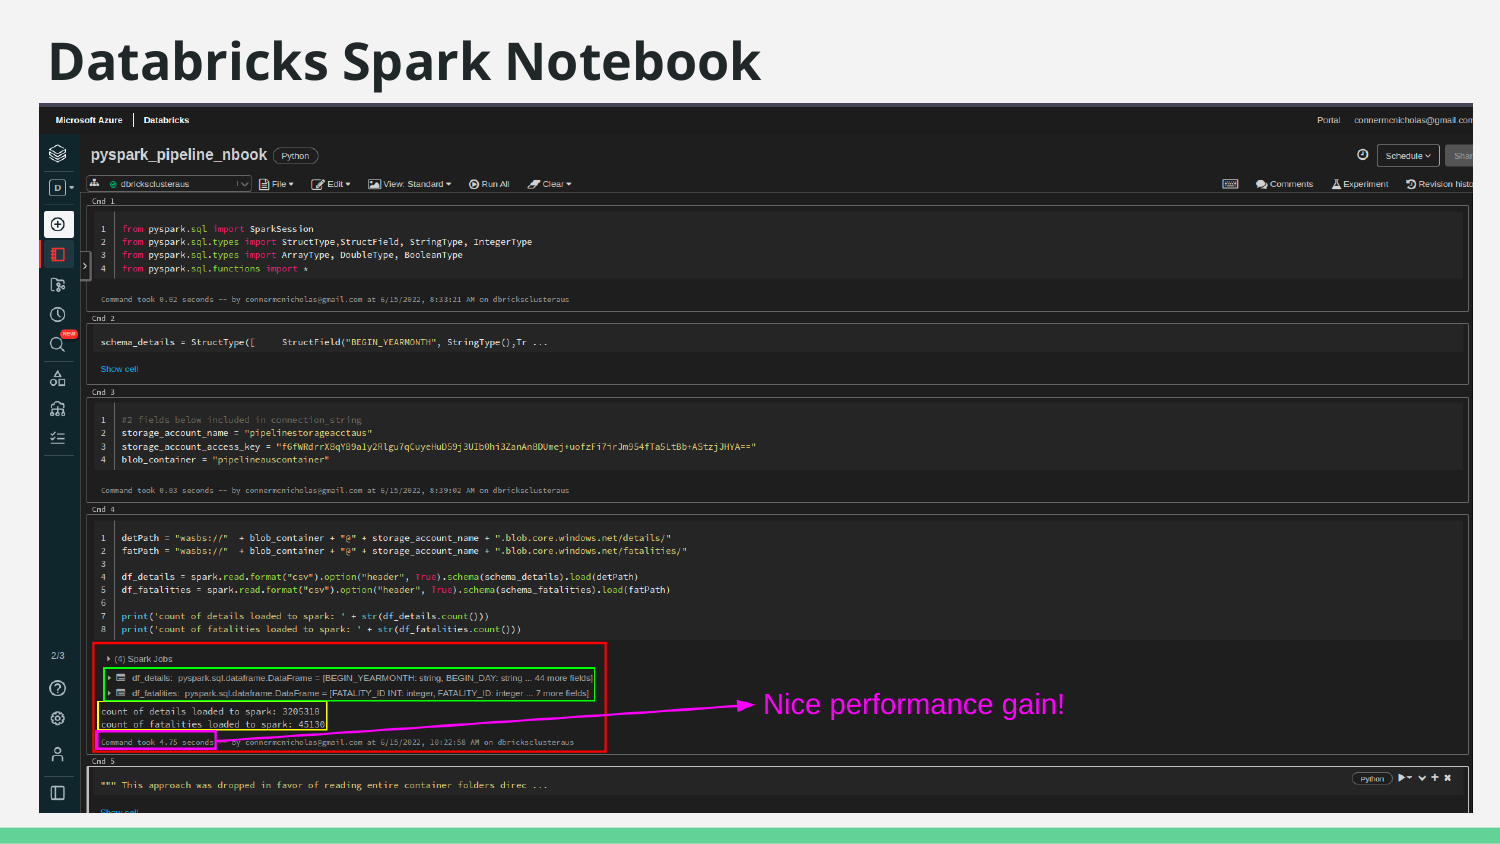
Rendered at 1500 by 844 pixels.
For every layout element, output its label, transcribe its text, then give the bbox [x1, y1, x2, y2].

text_box Databricks Spark Notebook [32, 14, 1431, 109]
picture [39, 103, 1473, 813]
text_box Nice performance gain! [748, 670, 1333, 736]
